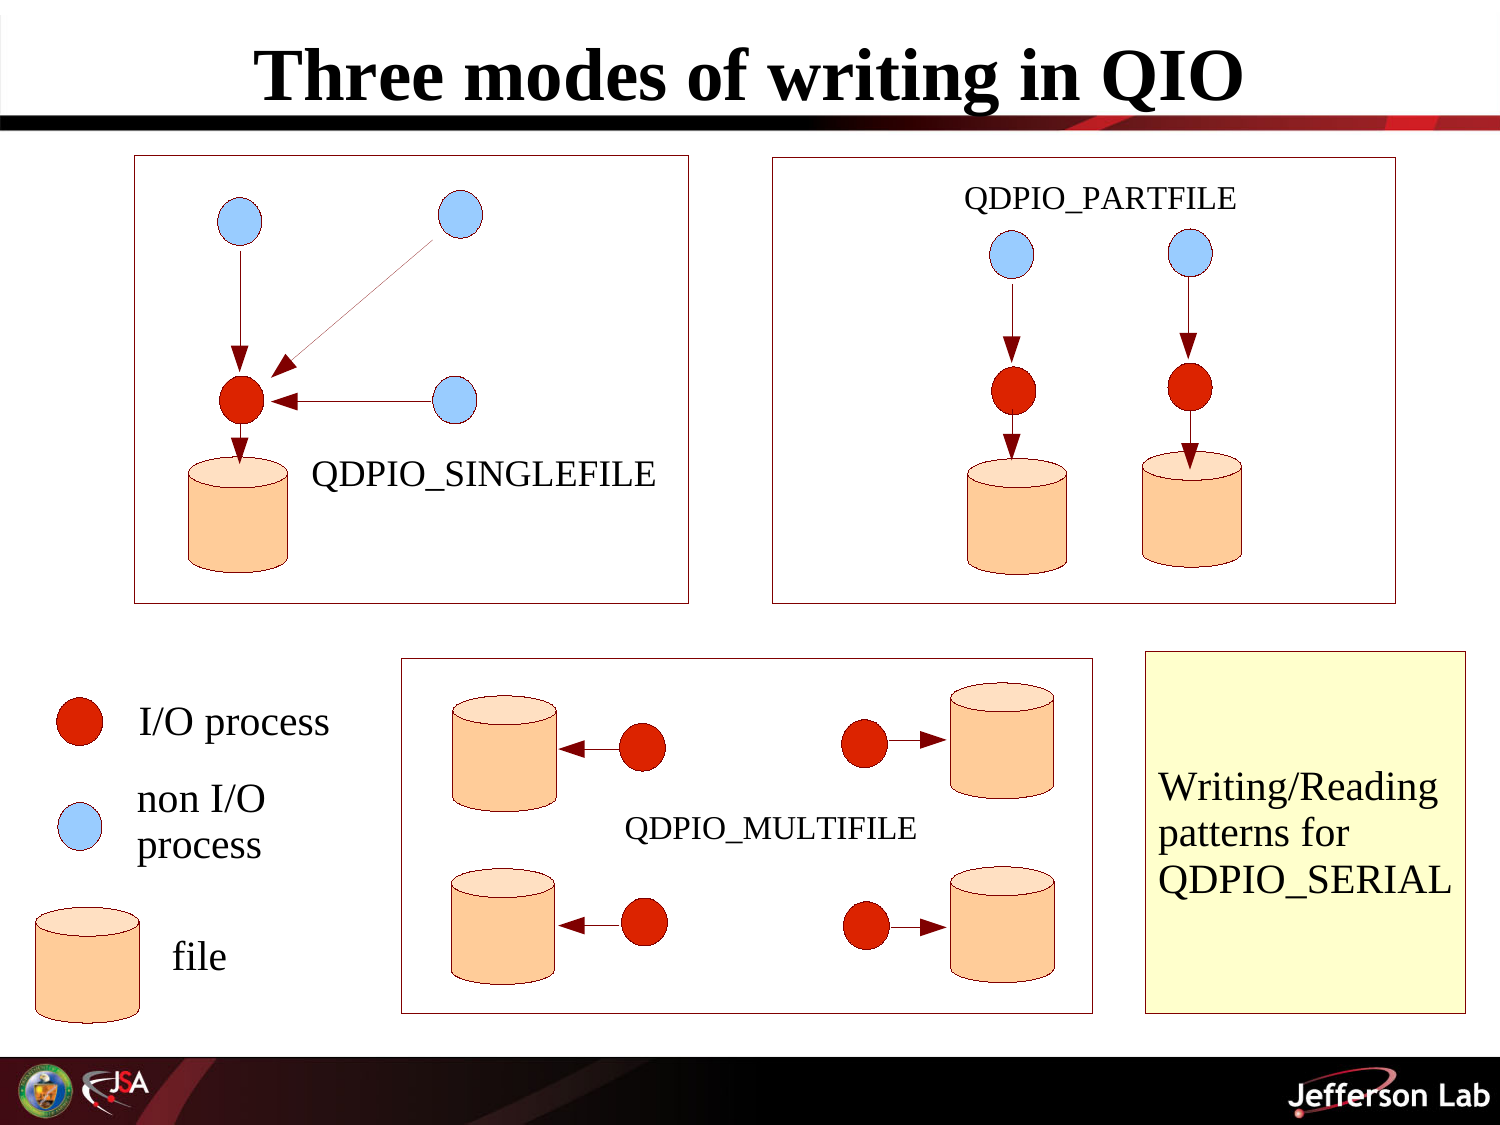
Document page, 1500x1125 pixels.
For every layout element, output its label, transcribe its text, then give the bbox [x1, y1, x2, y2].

text_box file [156, 925, 354, 987]
text_box I/O process [123, 690, 354, 752]
text_box [57, 802, 102, 851]
text_box [432, 376, 477, 424]
text_box [1167, 363, 1213, 411]
text_box [56, 697, 103, 746]
text_box [219, 376, 264, 424]
title Three modes of writing in QIO [112, 7, 1388, 143]
text_box QDPIO_MULTIFILE [609, 802, 934, 855]
text_box [621, 898, 668, 946]
text_box [1168, 228, 1213, 277]
text_box [452, 711, 557, 812]
text_box [989, 230, 1034, 279]
text_box Writing/Reading patterns for QDPIO_SERIAL [1145, 651, 1466, 1014]
text_box [451, 885, 555, 985]
text_box non I/O process [122, 767, 387, 875]
text_box [188, 475, 288, 573]
text_box [217, 197, 262, 246]
text_box QDPIO_SINGLEFILE [296, 445, 687, 503]
text_box [438, 190, 483, 239]
text_box [950, 699, 1054, 799]
text_box [841, 719, 888, 768]
text_box [950, 882, 1055, 983]
text_box [843, 901, 890, 950]
text_box [967, 475, 1067, 575]
text_box [1142, 468, 1242, 568]
text_box [35, 922, 140, 1024]
picture [0, 0, 1500, 1125]
text_box QDPIO_PARTFILE [949, 171, 1271, 224]
text_box [619, 723, 666, 772]
text_box [991, 366, 1036, 415]
